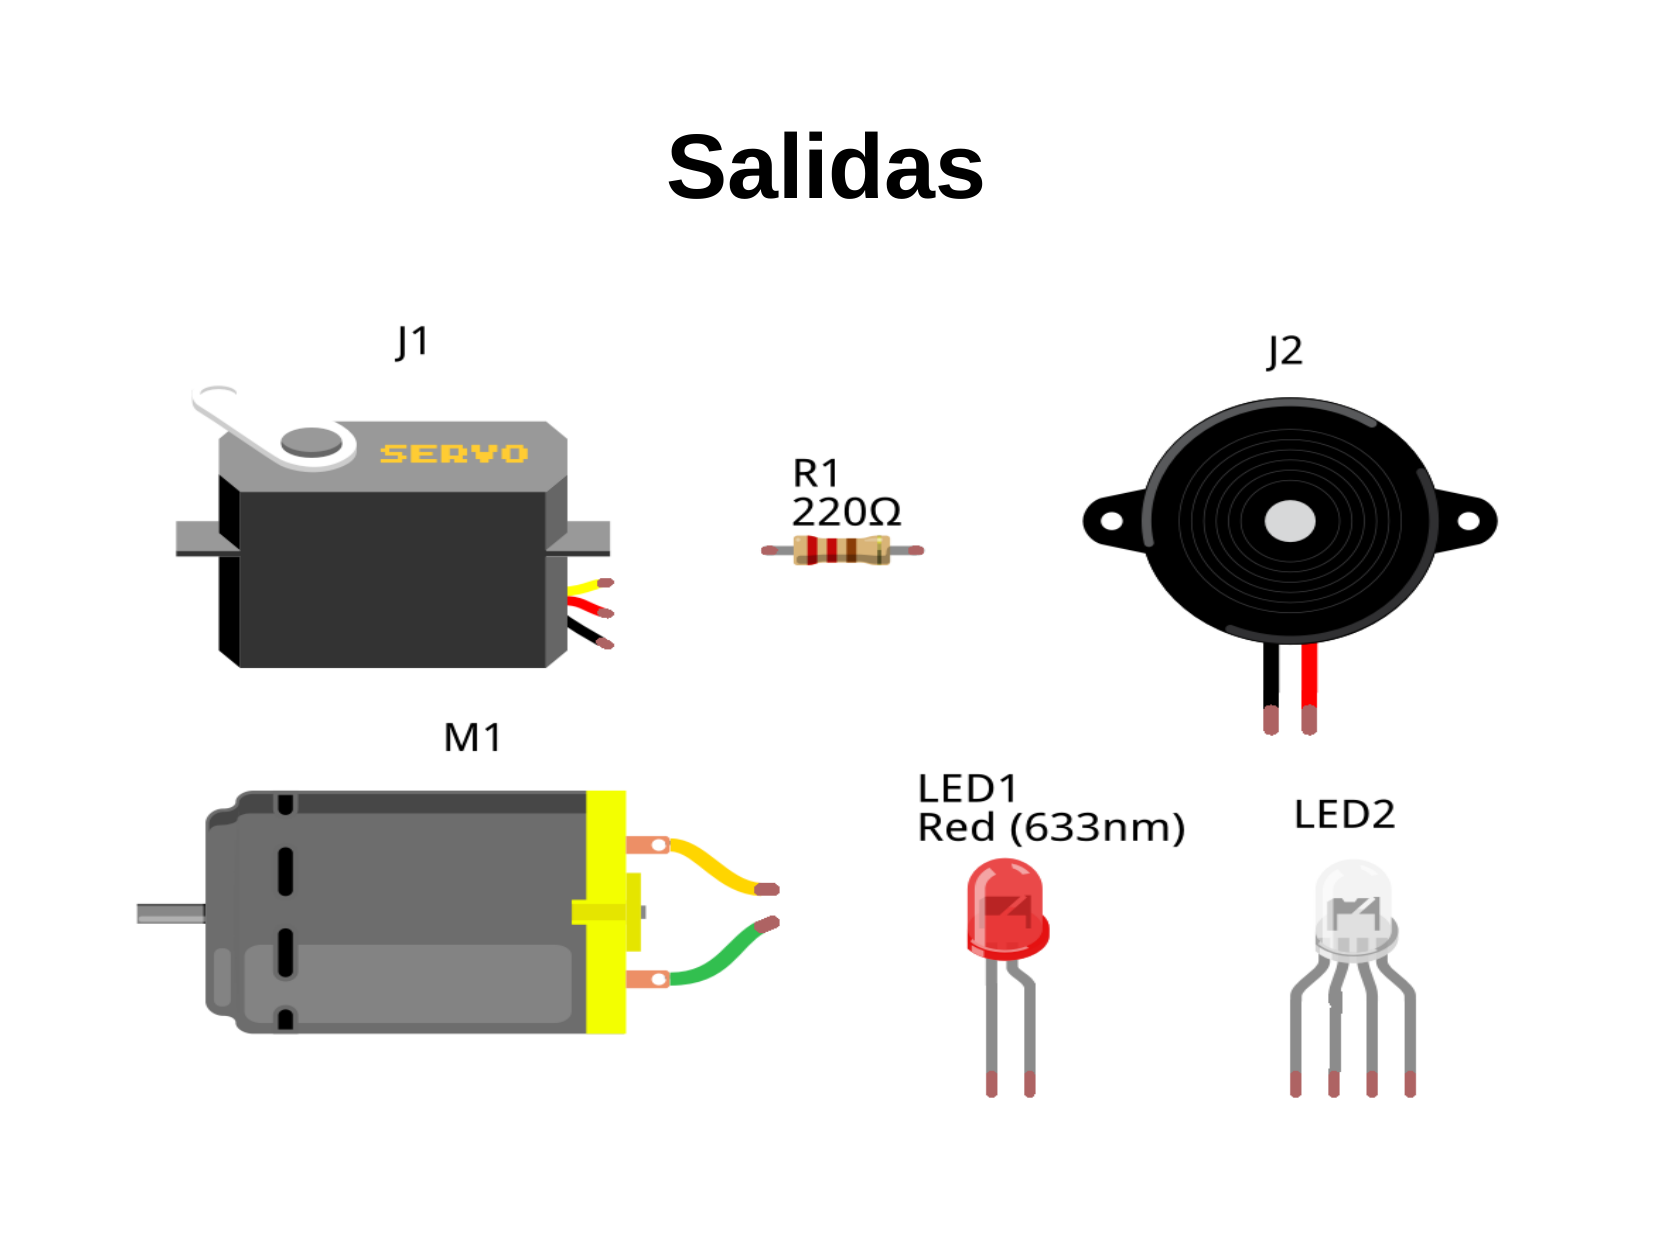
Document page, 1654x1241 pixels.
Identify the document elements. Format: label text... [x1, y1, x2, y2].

picture [60, 284, 1576, 1156]
title Salidas [82, 62, 1571, 271]
